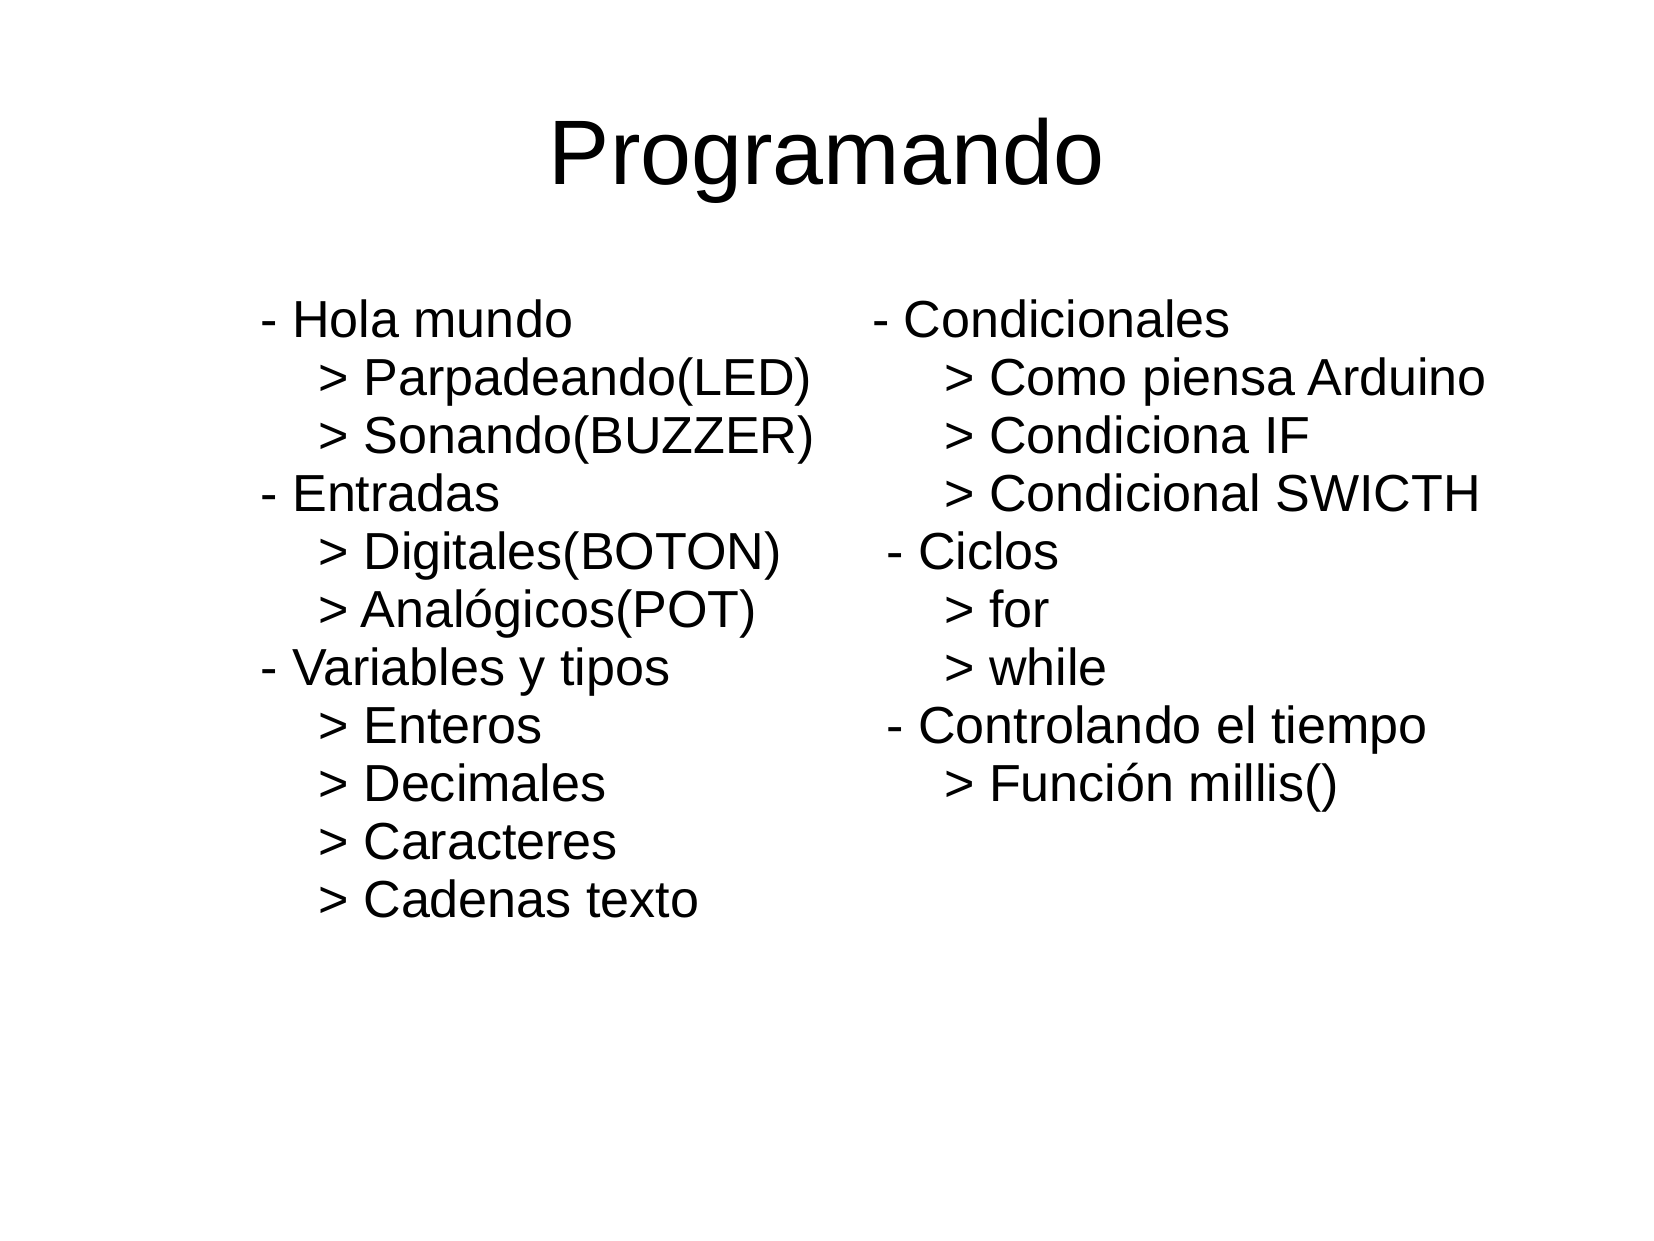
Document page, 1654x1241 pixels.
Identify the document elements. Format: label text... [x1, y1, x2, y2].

text_box - Hola mundo > Parpadeando(LED) > Sonando(BUZZER) - Entradas > Digitales(BOTON) > Analógicos(POT) - Variables y tipos > Enteros > Decimales > Caracteres > Cadenas texto [94, 283, 830, 995]
title Programando [82, 49, 1571, 257]
text_box - Condicionales > Como piensa Arduino > Condiciona IF > Condicional SWICTH - Ciclos > for > while - Controlando el tiempo > Función millis() [720, 283, 1654, 1149]
